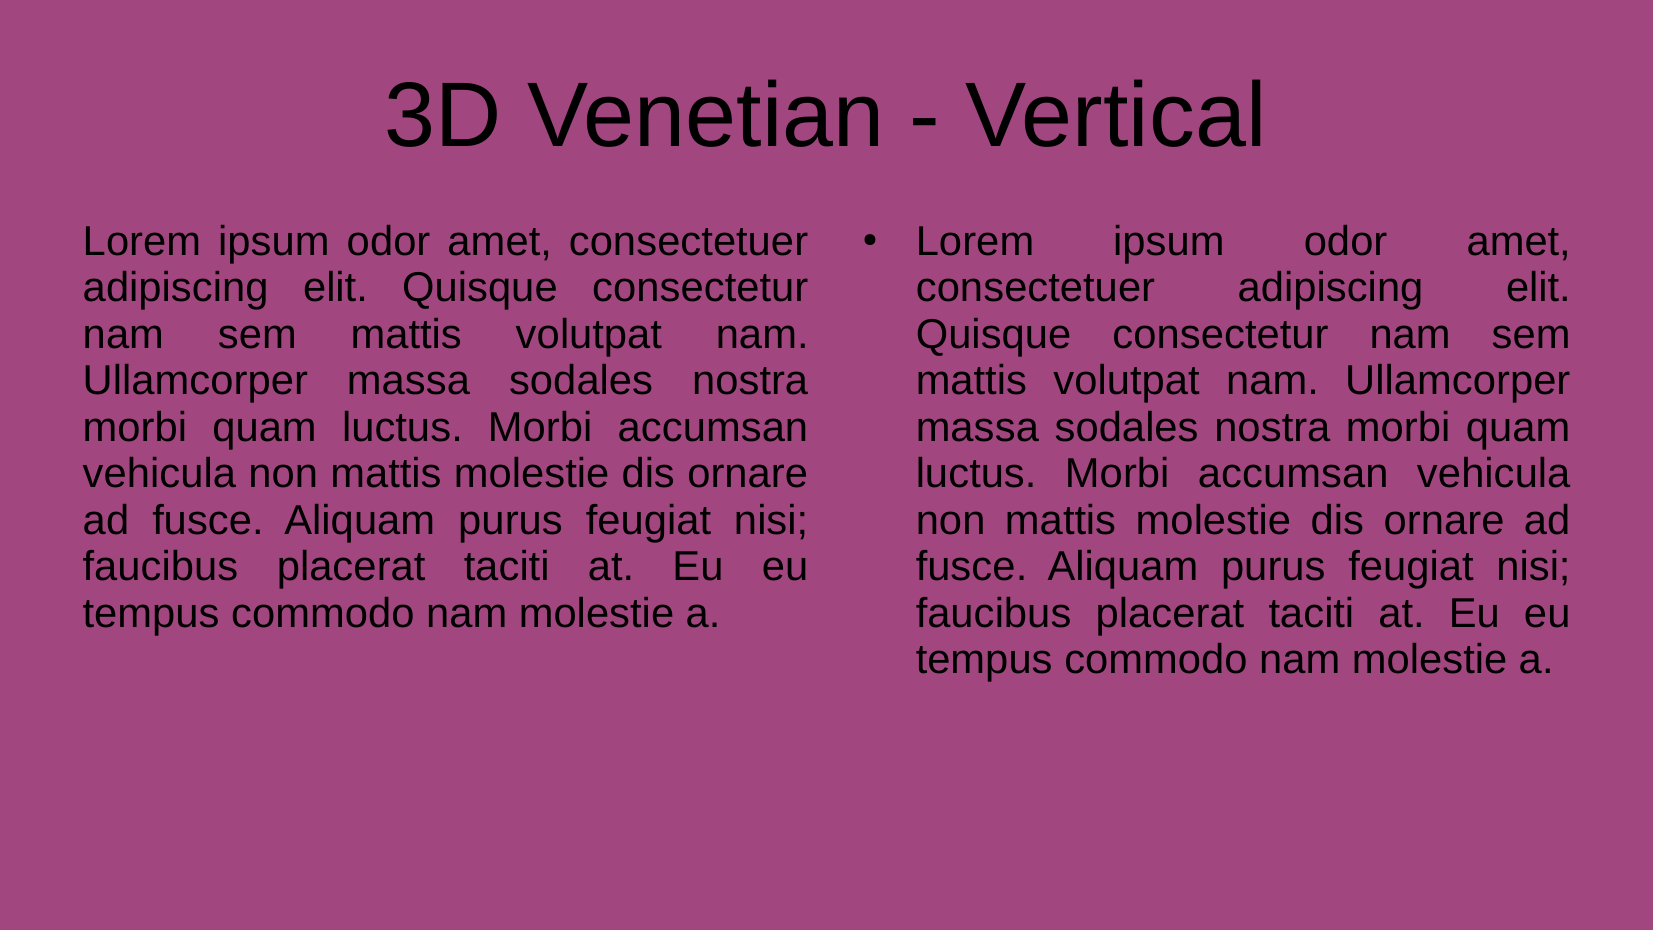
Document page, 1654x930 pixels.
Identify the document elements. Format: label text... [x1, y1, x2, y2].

list Lorem ipsum odor amet, consectetuer adipiscing elit. Quisque consectetur nam sem mattis volutpat nam. Ullamcorper massa sodales nostra morbi quam luctus. Morbi accumsan vehicula non mattis molestie dis ornare ad fusce. Aliquam purus feugiat nisi; faucibus placerat taciti at. Eu eu tempus commodo nam molestie a. [844, 217, 1571, 757]
title 3D Venetian - Vertical [82, 37, 1571, 193]
list Lorem ipsum odor amet, consectetuer adipiscing elit. Quisque consectetur nam sem mattis volutpat nam. Ullamcorper massa sodales nostra morbi quam luctus. Morbi accumsan vehicula non mattis molestie dis ornare ad fusce. Aliquam purus feugiat nisi; faucibus placerat taciti at. Eu eu tempus commodo nam molestie a. [82, 217, 809, 757]
